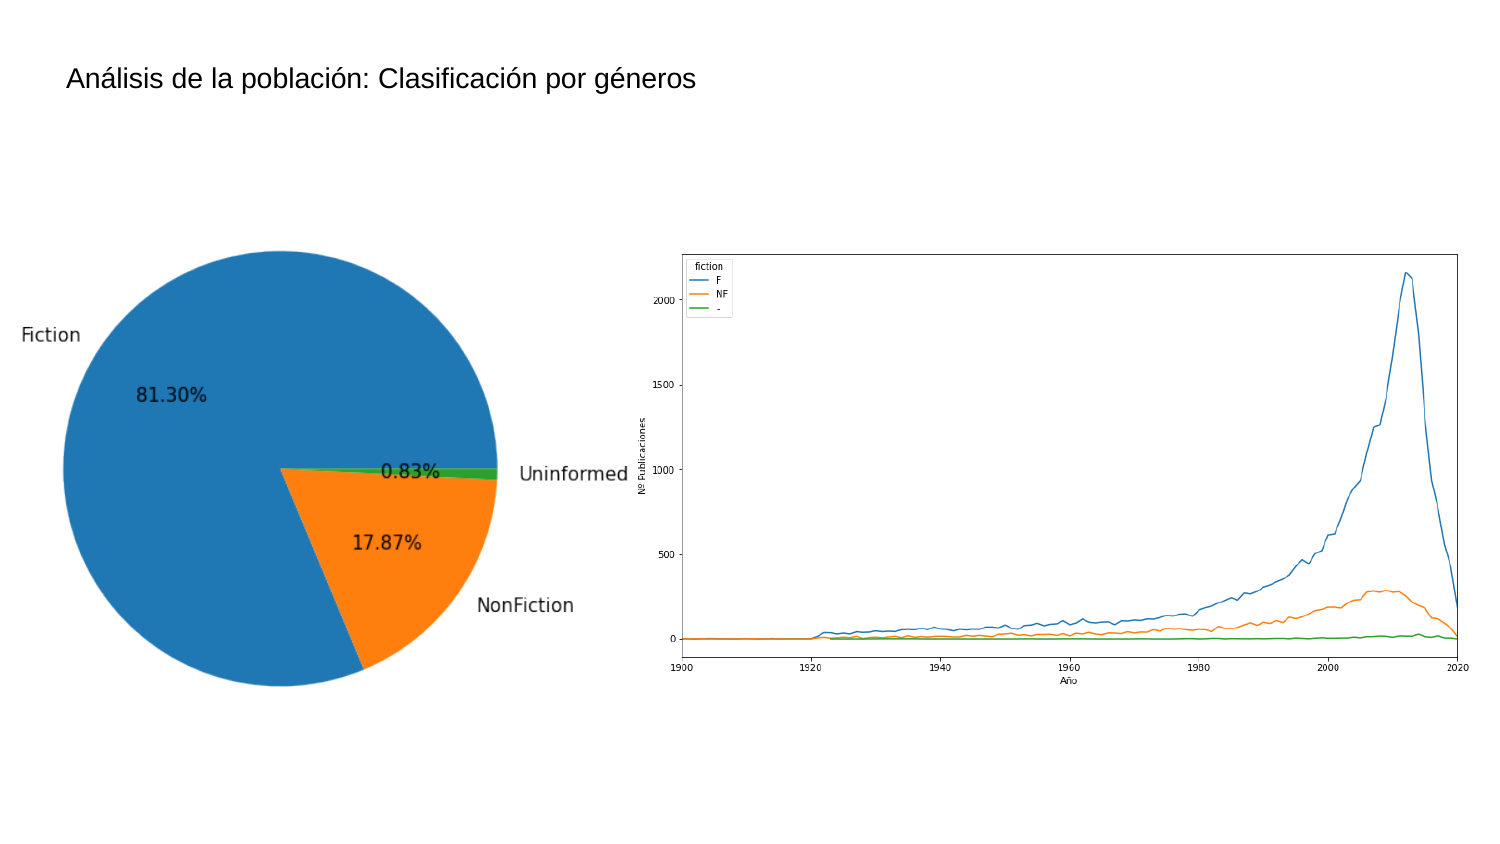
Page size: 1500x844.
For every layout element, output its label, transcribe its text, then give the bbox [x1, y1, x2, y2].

title Análisis de la población: Clasificación por géneros [51, 48, 1449, 142]
picture [18, 189, 1475, 750]
